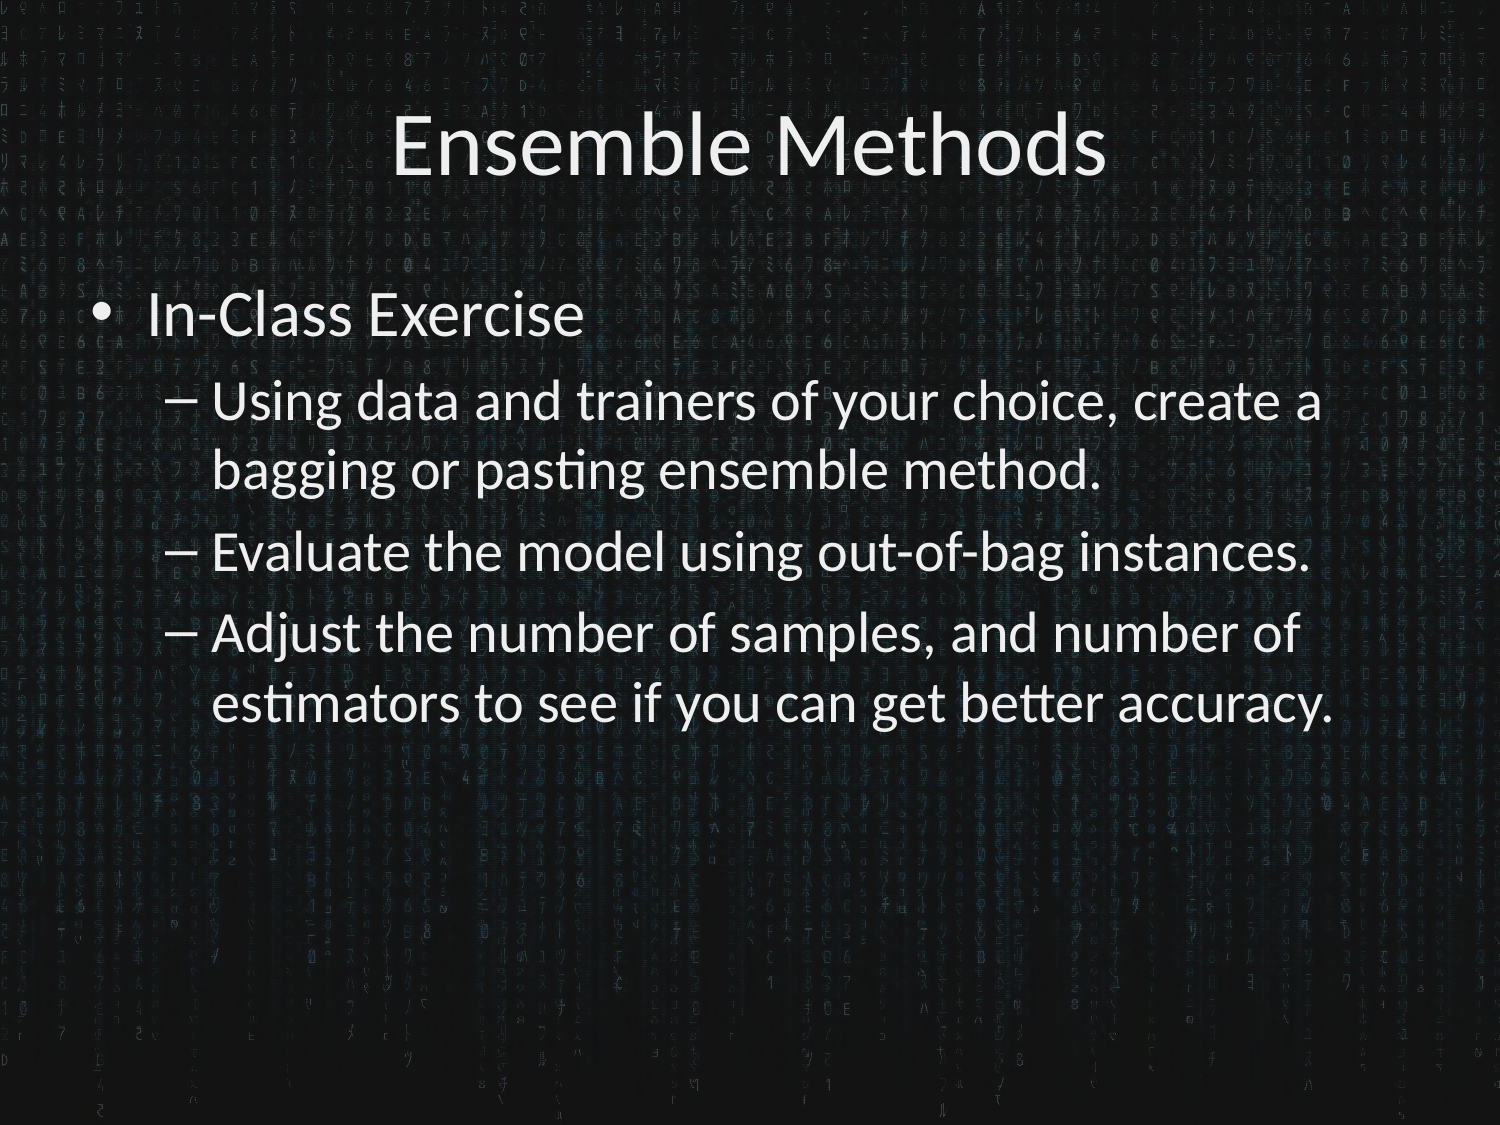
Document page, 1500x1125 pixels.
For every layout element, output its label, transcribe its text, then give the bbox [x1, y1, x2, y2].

title Ensemble Methods [75, 45, 1425, 233]
text_box [0, 0, 1500, 1125]
list In-Class Exercise Using data and trainers of your choice, create a bagging or pasting ensemble method. Evaluate the model using out-of-bag instances. Adjust the number of samples, and number of estimators to see if you can get better accuracy. [75, 262, 1425, 1005]
